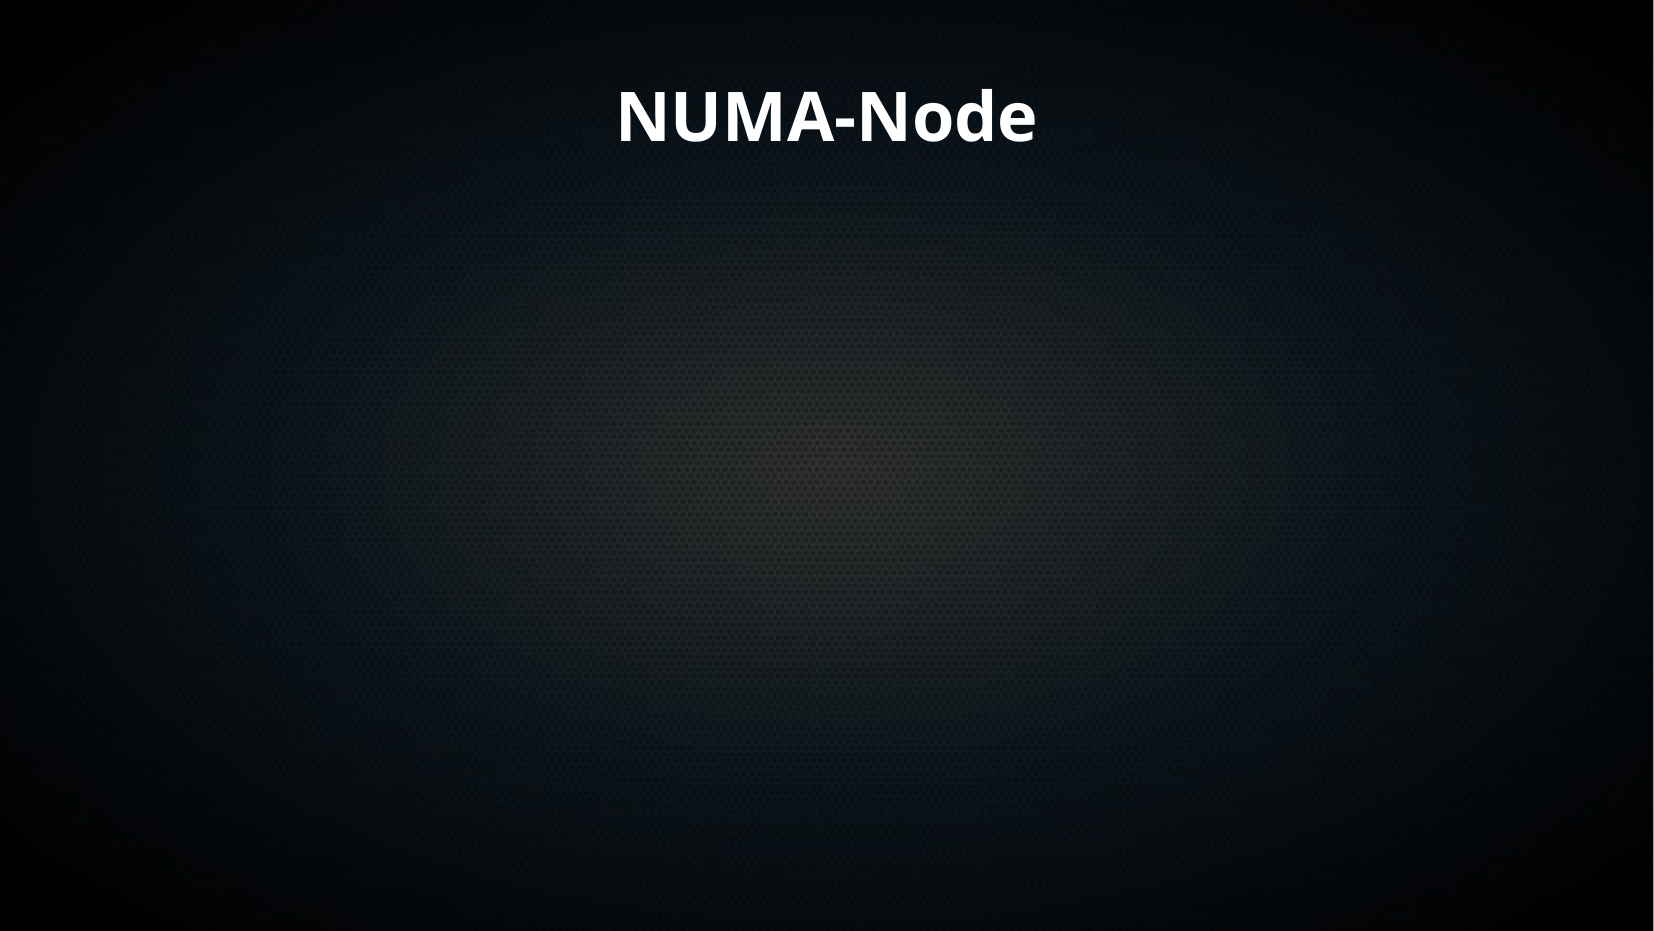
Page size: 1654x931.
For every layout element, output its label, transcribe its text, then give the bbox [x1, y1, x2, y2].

picture [0, 0, 1654, 931]
title NUMA-Node [82, 37, 1571, 193]
